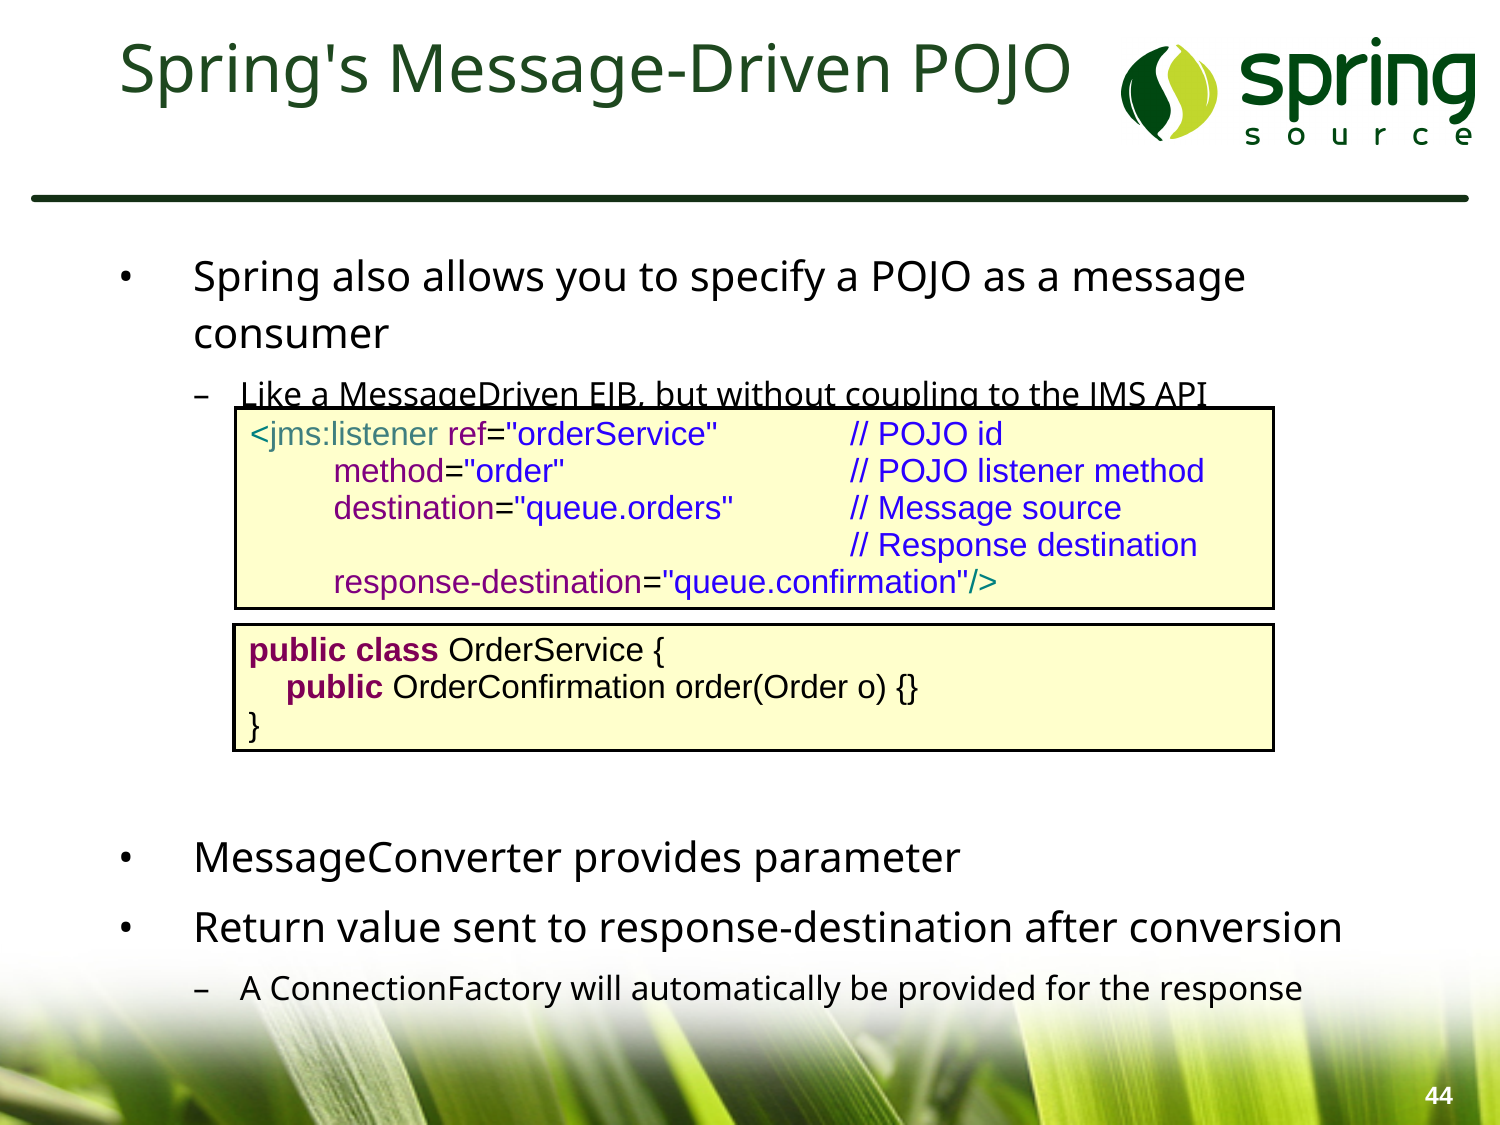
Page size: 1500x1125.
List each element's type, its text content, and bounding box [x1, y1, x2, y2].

list Spring also allows you to specify a POJO as a message consumer Like a MessageDriven EJB, but without coupling to the JMS API MessageConverter provides parameter Return value sent to response-destination after conversion A ConnectionFactory will automatically be provided for the response [103, 239, 1394, 1031]
picture [1137, 37, 1475, 145]
text_box public class OrderService { public OrderConfirmation order(Order o) {} } [234, 624, 1274, 751]
title Spring's Message-Driven POJO [104, 14, 1137, 192]
text_box <jms:listener ref="orderService" // POJO id method="order" // POJO listener method destination="queue.orders" // Message source // Response destination response-destination="queue.confirmation"/> [235, 408, 1274, 609]
picture [0, 944, 1500, 1125]
